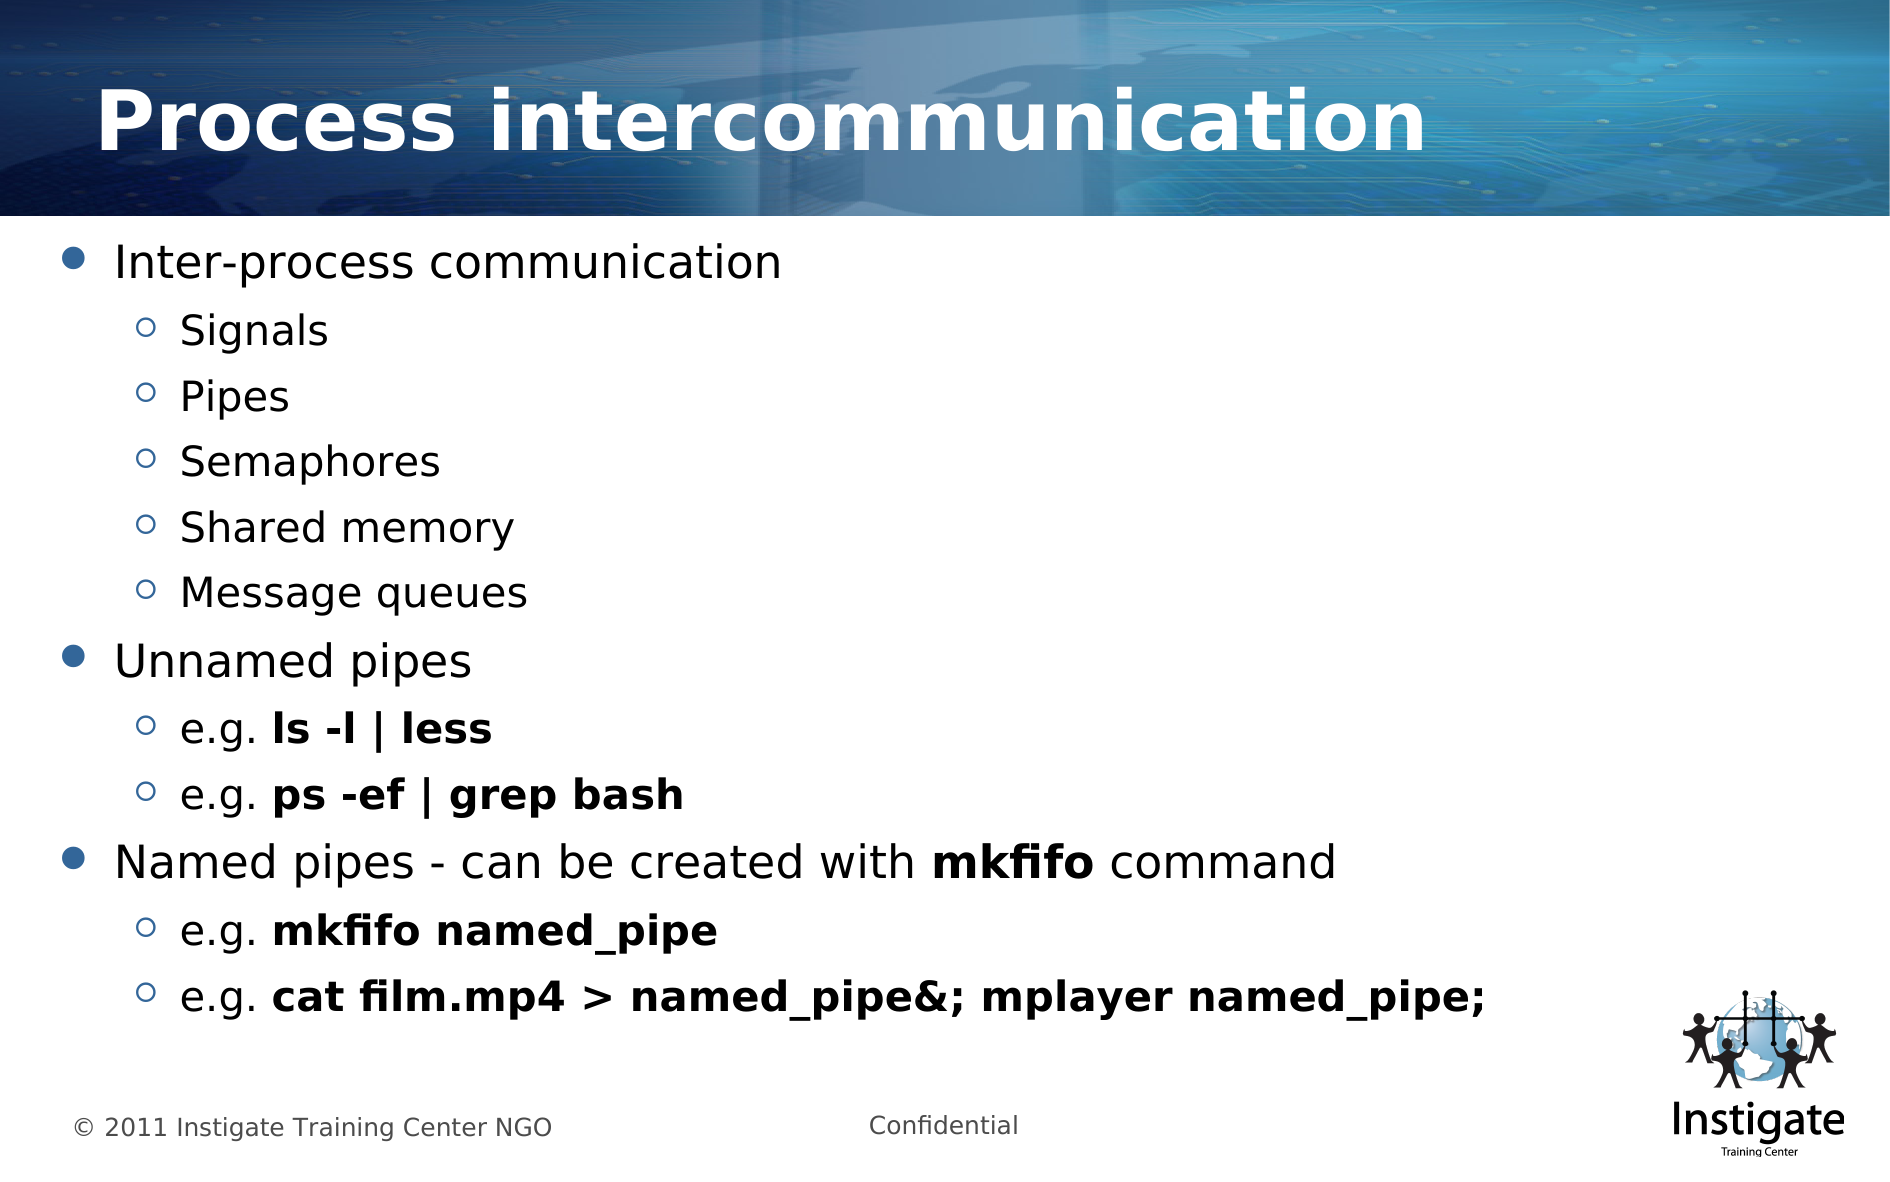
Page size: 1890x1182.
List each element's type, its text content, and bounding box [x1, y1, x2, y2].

list Inter-process communication Signals Pipes Semaphores Shared memory Message queues Unnamed pipes e.g. ls -l | less e.g. ps -ef | grep bash Named pipes - can be created with mkfifo command e.g. mkfifo named_pipe e.g. cat film.mp4 > named_pipe&; mplayer named_pipe; [59, 236, 1831, 1062]
title Process intercommunication [94, 54, 1793, 210]
picture [1674, 990, 1844, 1157]
picture [0, 0, 1890, 216]
